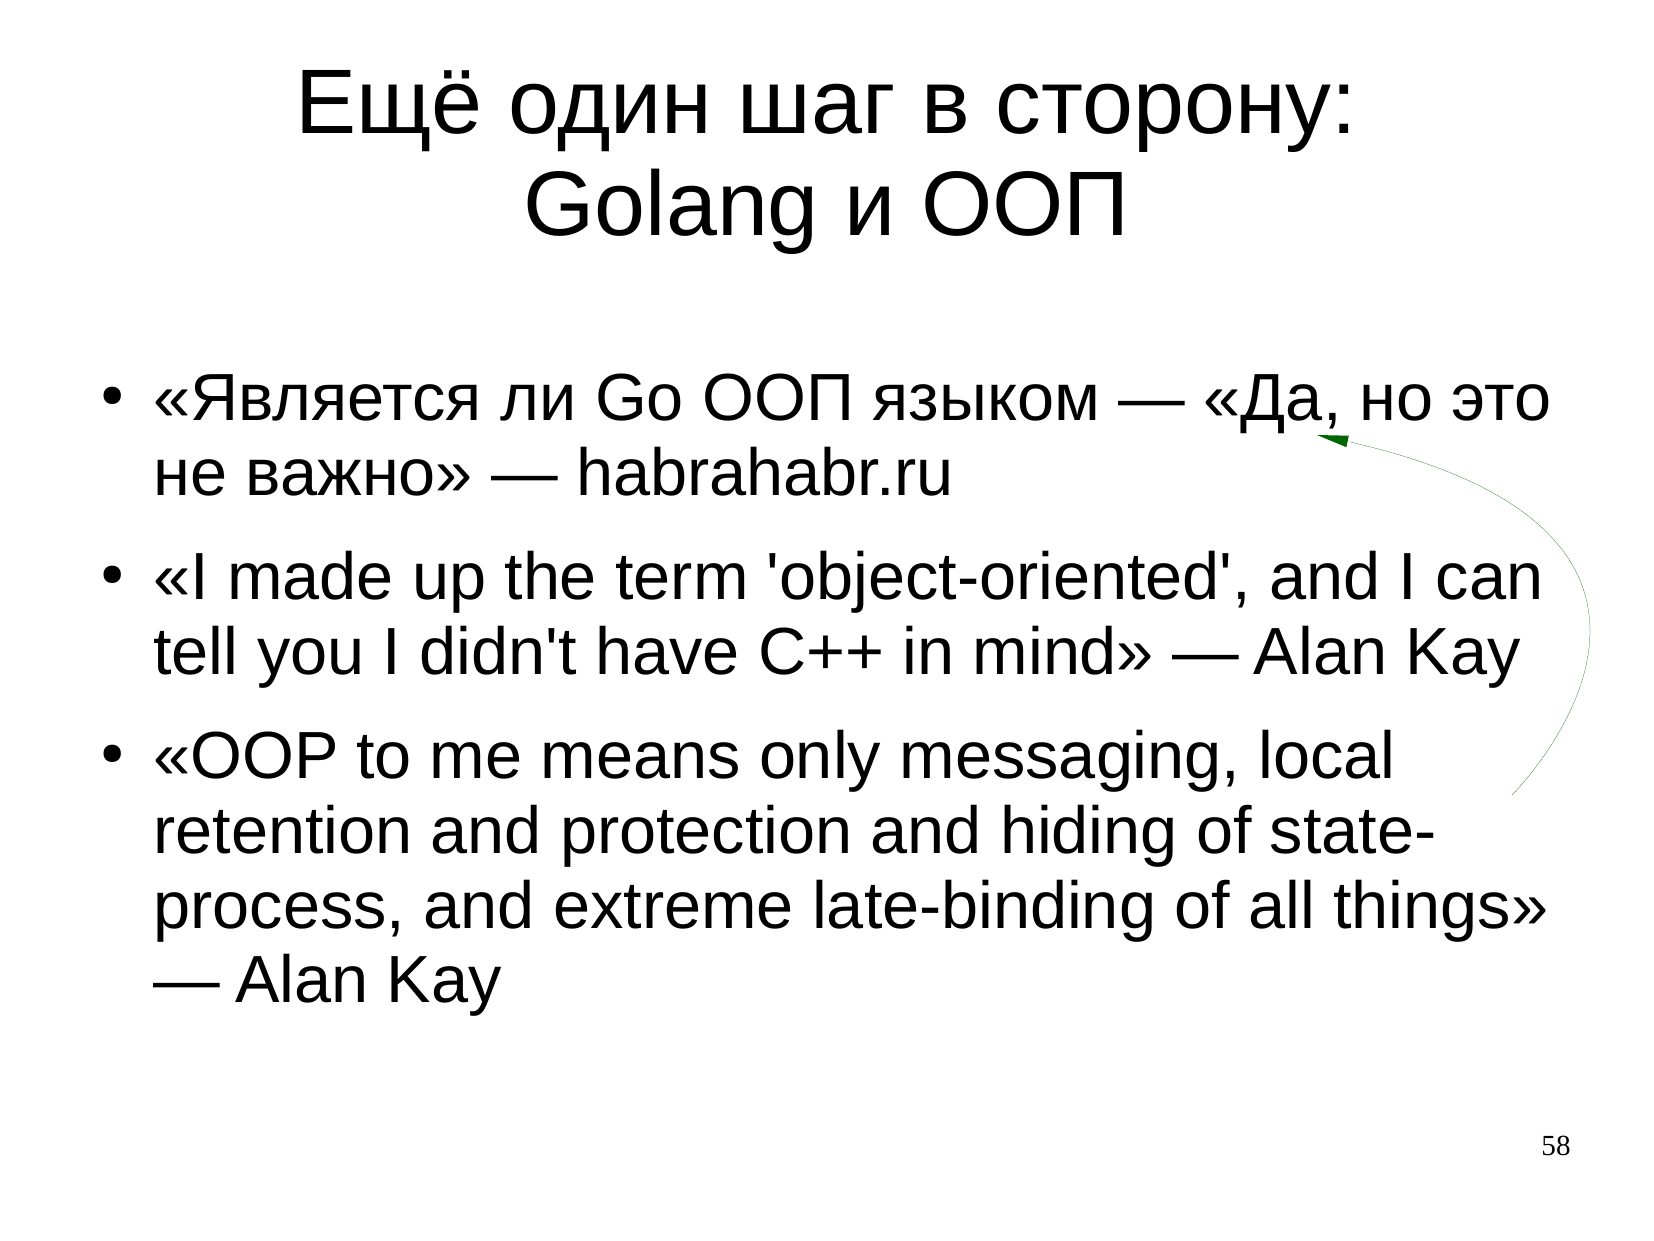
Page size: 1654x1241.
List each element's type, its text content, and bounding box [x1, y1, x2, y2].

list «Является ли Go ООП языком — «Да, но это не важно» — habrahabr.ru «I made up the term 'object-oriented', and I can tell you I didn't have C++ in mind» — Alan Kay «OOP to me means only messaging, local retention and protection and hiding of state-process, and extreme late-binding of all things» — Alan Kay [82, 360, 1571, 1080]
title Ещё один шаг в сторону: Golang и ООП [82, 49, 1571, 257]
